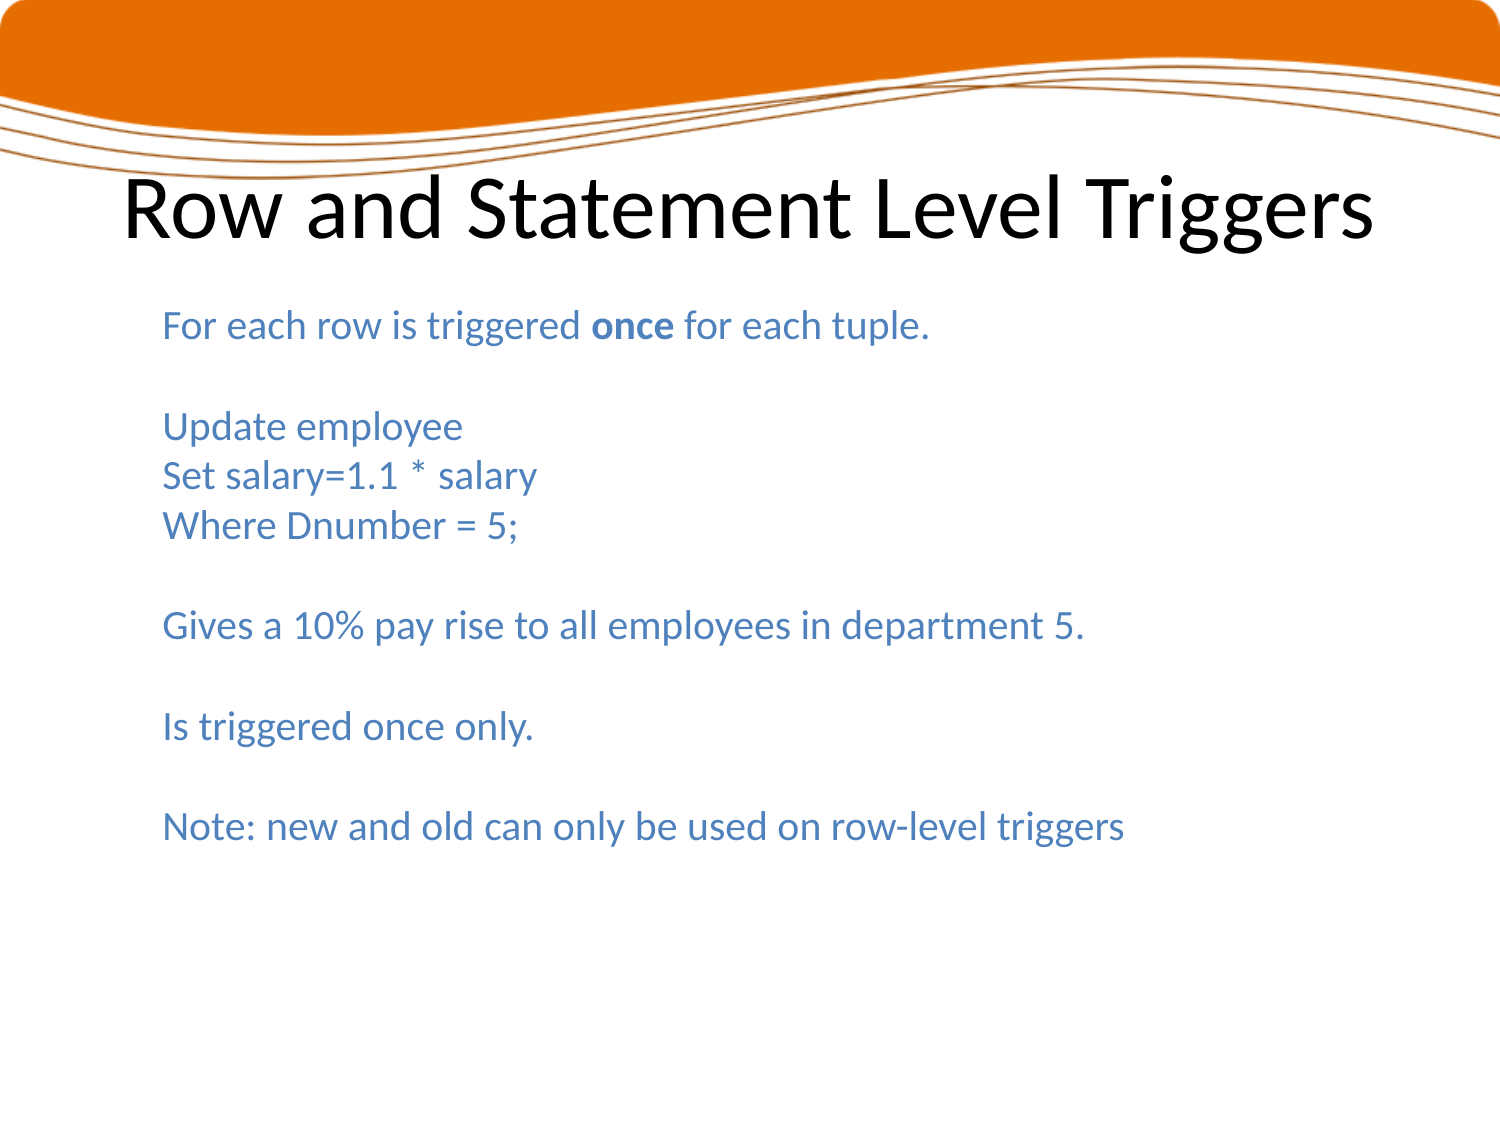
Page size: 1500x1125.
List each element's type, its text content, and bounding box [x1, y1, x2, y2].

text_box For each row is triggered once for each tuple. Update employee Set salary=1.1 * salary Where Dnumber = 5; Gives a 10% pay rise to all employees in department 5. Is triggered once only. Note: new and old can only be used on row-level triggers [147, 290, 1223, 856]
title Row and Statement Level Triggers [75, 125, 1425, 279]
picture [0, 0, 1500, 180]
